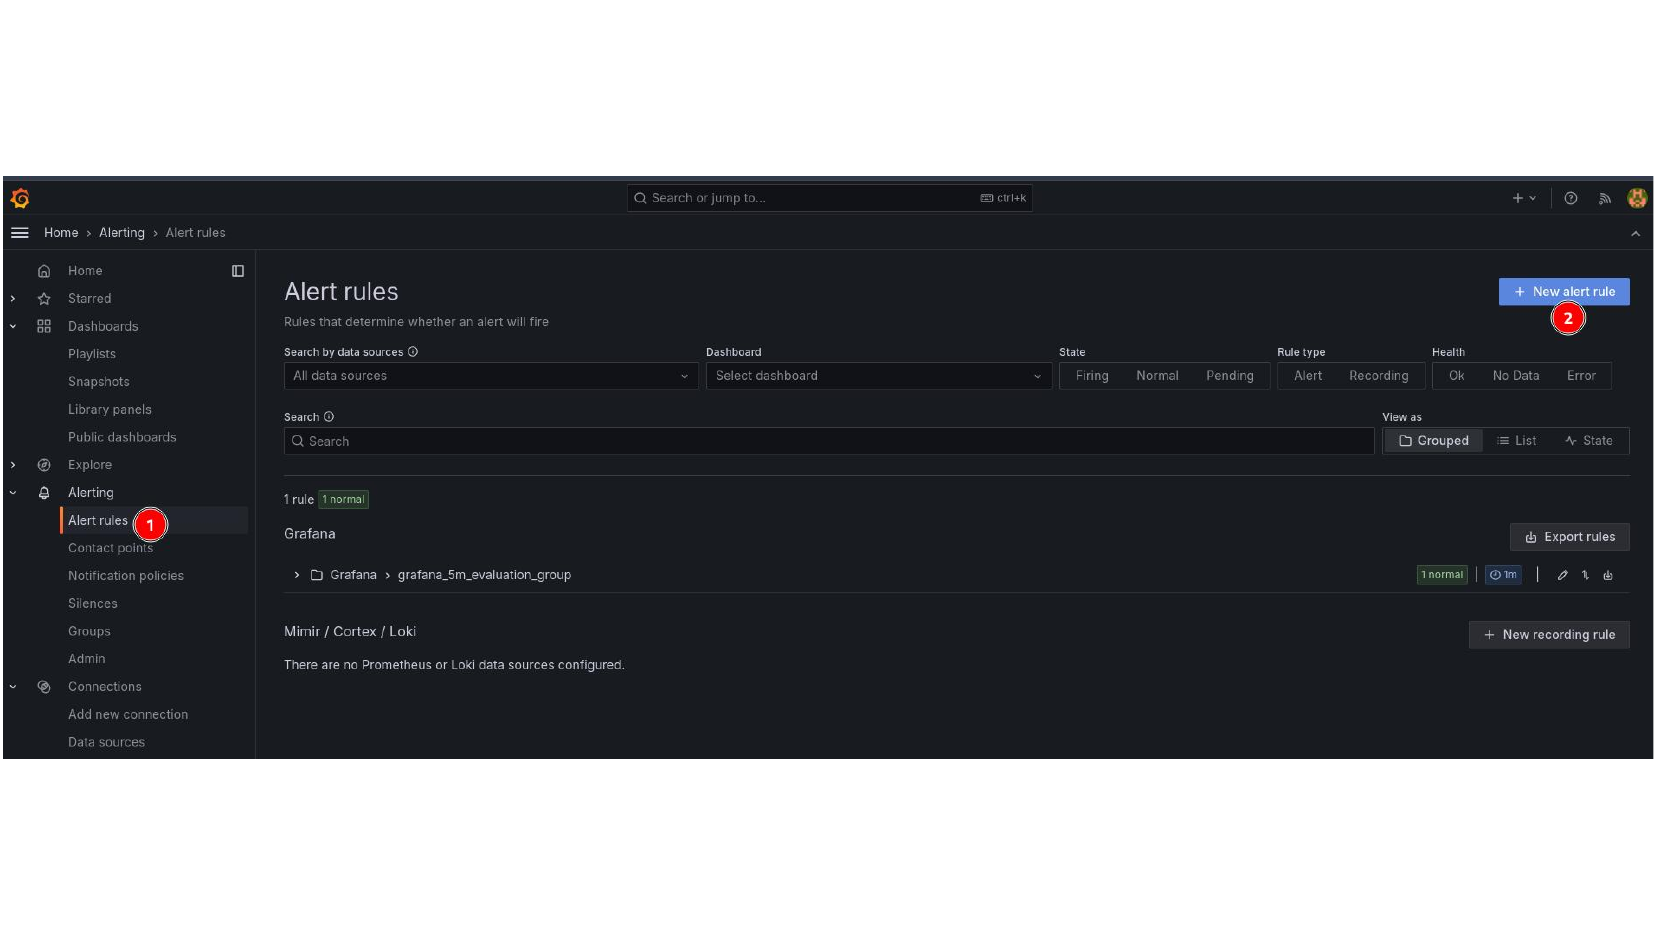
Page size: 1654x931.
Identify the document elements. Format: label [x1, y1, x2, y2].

picture [3, 176, 1654, 759]
